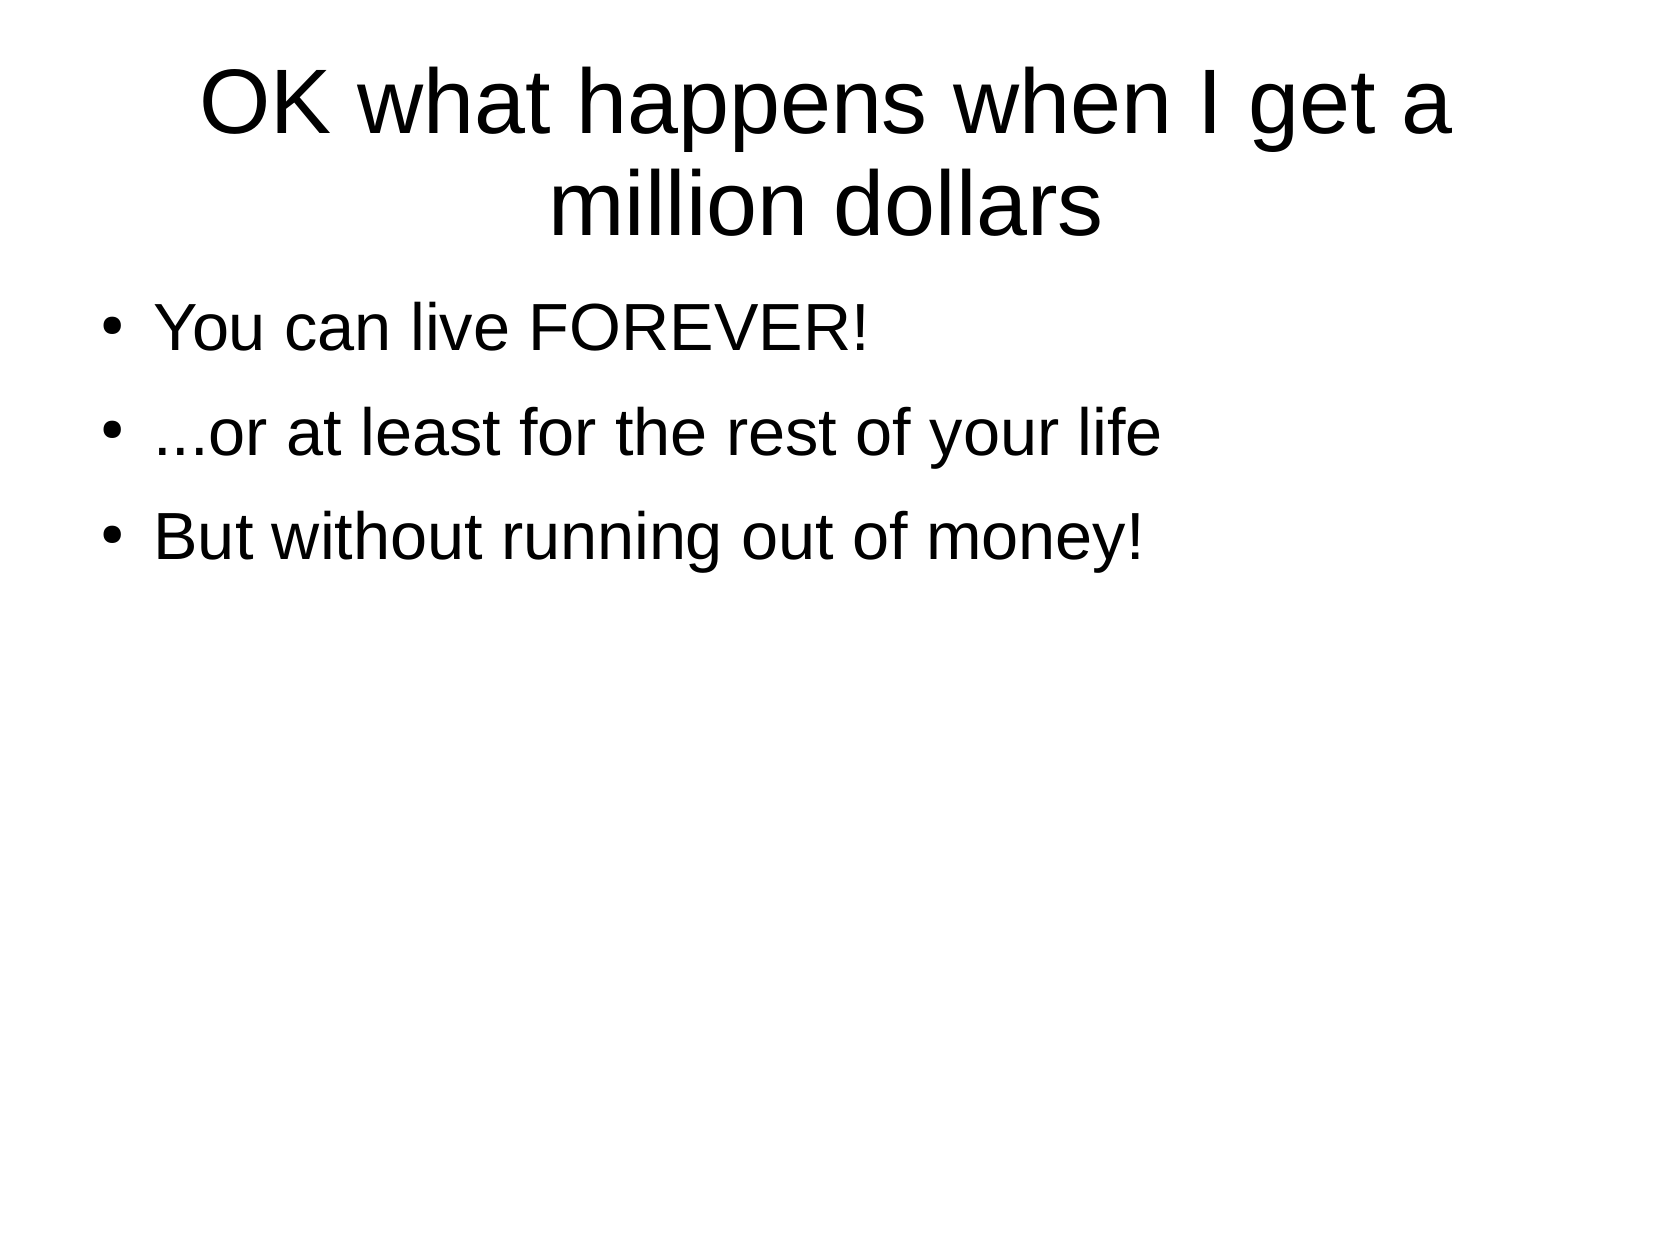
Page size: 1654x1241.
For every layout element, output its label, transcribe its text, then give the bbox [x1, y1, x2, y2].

list You can live FOREVER! ...or at least for the rest of your life But without running out of money! [82, 290, 1571, 1010]
title OK what happens when I get a million dollars [82, 49, 1571, 257]
